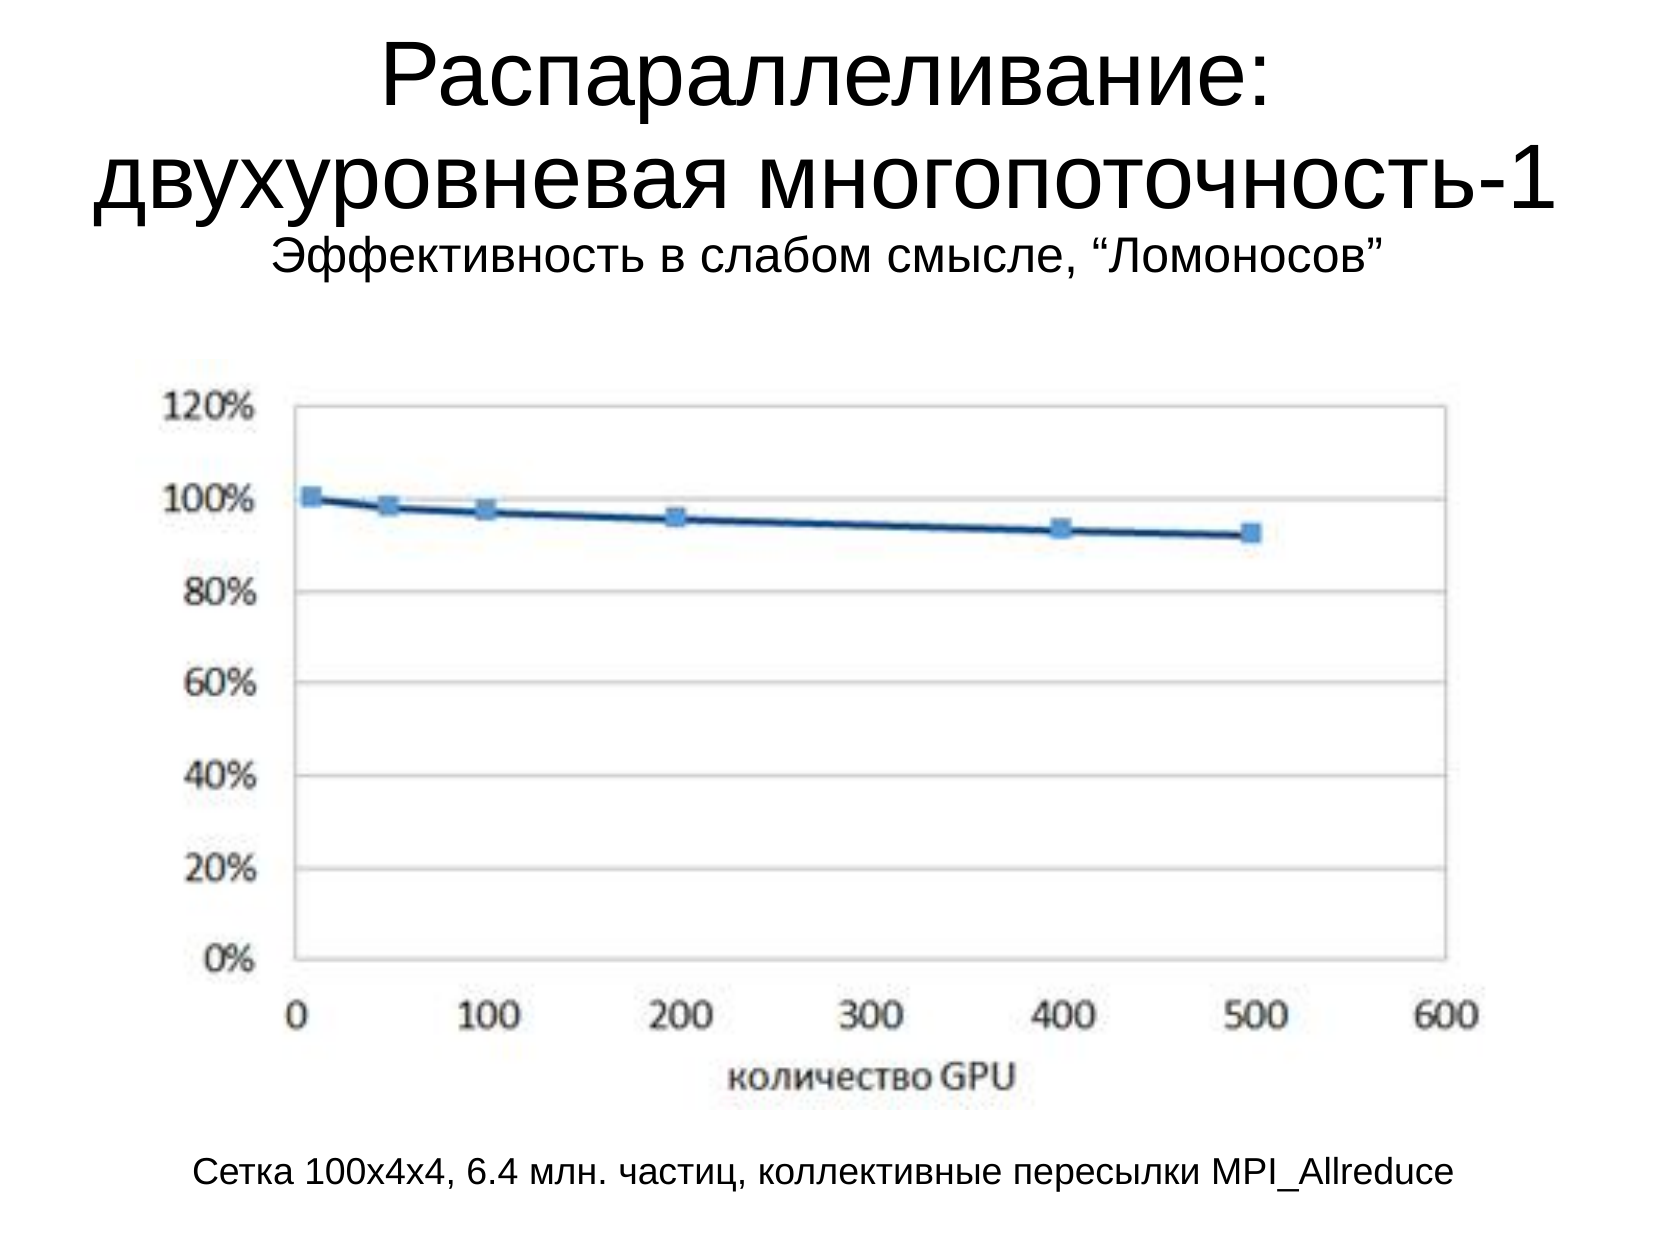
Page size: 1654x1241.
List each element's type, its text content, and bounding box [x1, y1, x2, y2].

picture [135, 359, 1492, 1111]
title Распараллеливание: двухуровневая многопоточность-1 Эффективность в слабом смысле, “Ломоносов” [82, 22, 1571, 284]
text_box Сетка 100х4х4, 6.4 млн. частиц, коллективные пересылки MPI_Allreduce [177, 1143, 1471, 1201]
